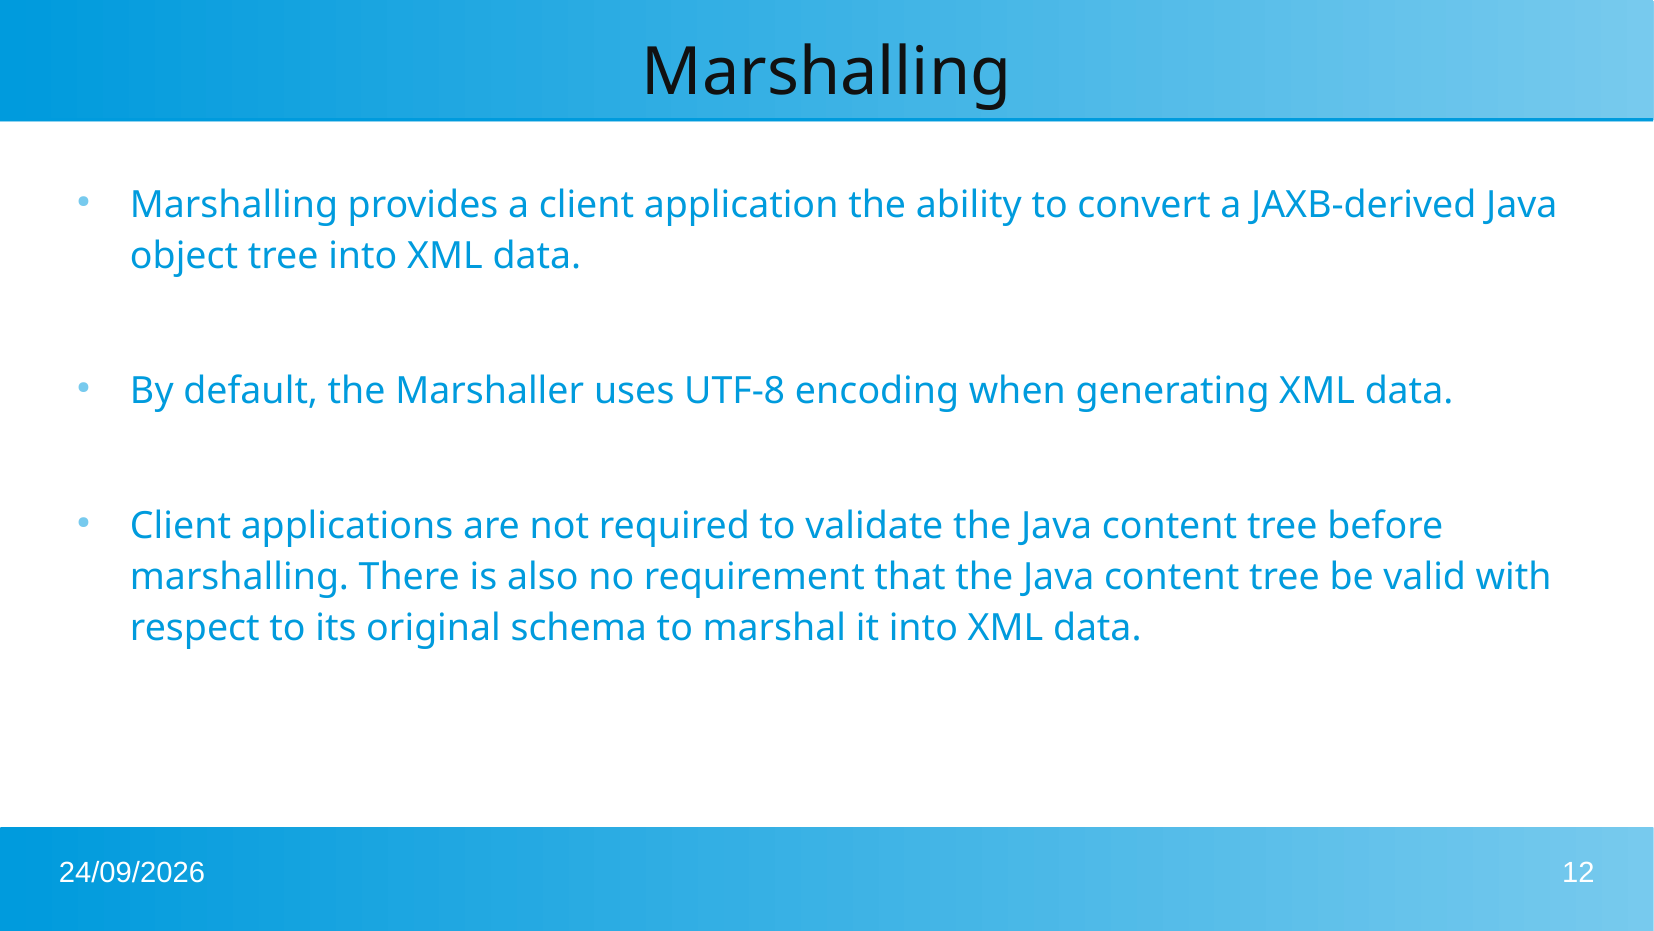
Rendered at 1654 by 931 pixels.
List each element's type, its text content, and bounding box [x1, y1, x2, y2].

list Marshalling provides a client application the ability to convert a JAXB-derived Java object tree into XML data. By default, the Marshaller uses UTF-8 encoding when generating XML data. Client applications are not required to validate the Java content tree before marshalling. There is also no requirement that the Java content tree be valid with respect to its original schema to marshal it into XML data. [59, 177, 1595, 768]
title Marshalling [59, 29, 1595, 108]
